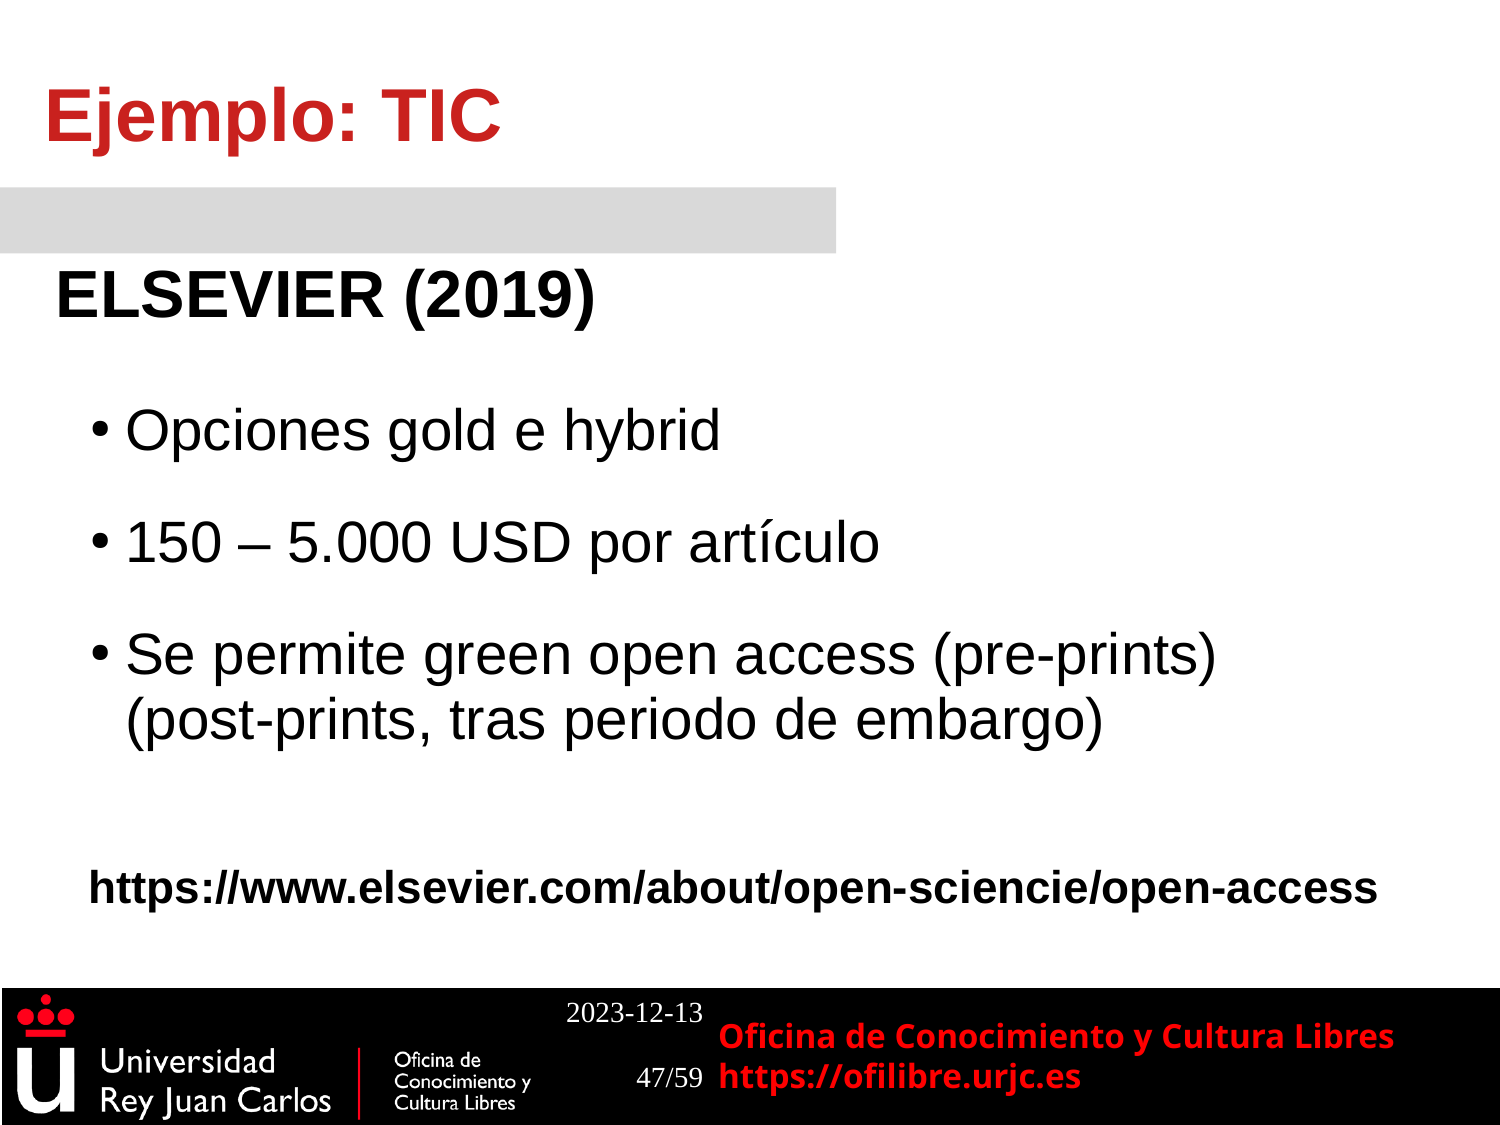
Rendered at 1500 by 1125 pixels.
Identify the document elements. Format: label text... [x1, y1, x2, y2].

title [75, 7, 1425, 196]
text_box ELSEVIER (2019) [40, 249, 811, 340]
text_box https://www.elsevier.com/about/open-sciencie/open-access [45, 855, 1396, 922]
text_box Opciones gold e hybrid 150 – 5.000 USD por artículo Se permite green open access (pre-prints) (post-prints, tras periodo de embargo) [75, 390, 1351, 760]
picture [17, 994, 531, 1120]
text_box Ejemplo: TIC [30, 66, 1036, 249]
